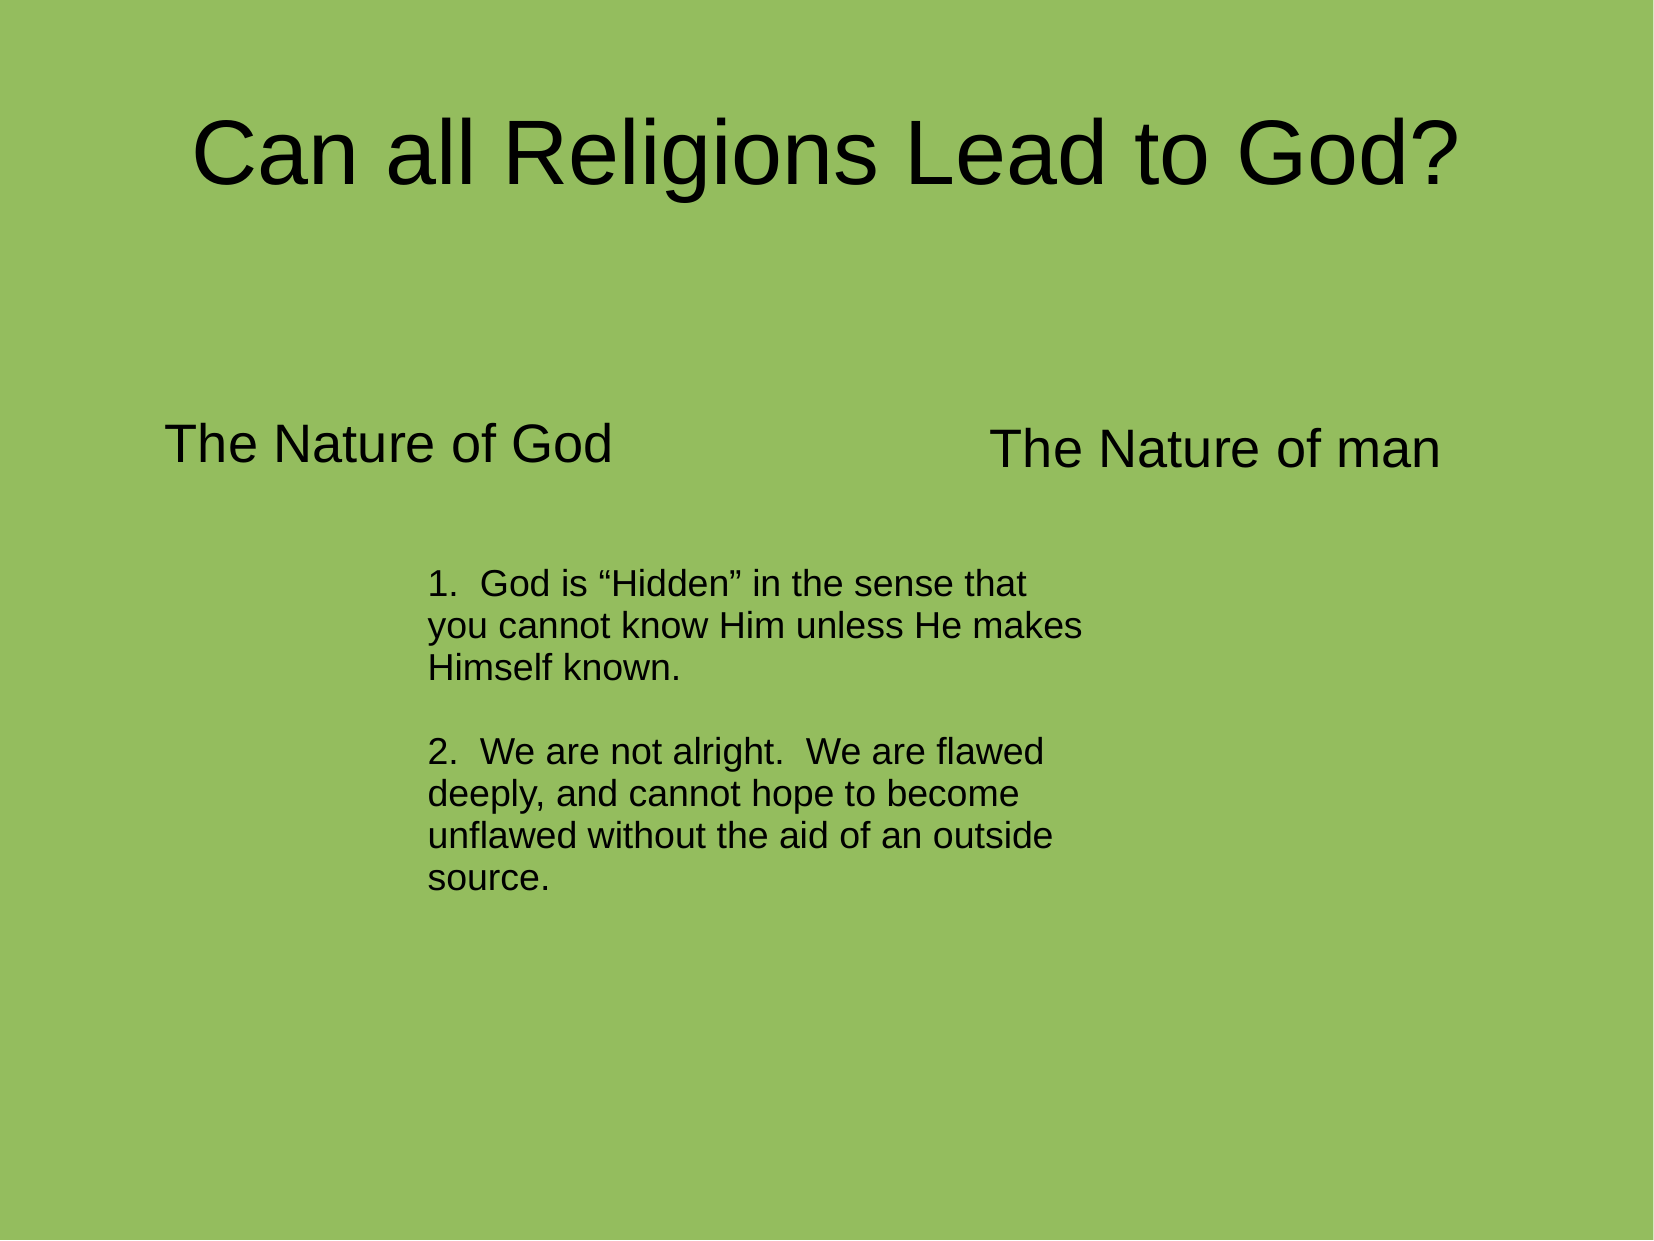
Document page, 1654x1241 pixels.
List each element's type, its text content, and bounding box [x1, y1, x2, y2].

text_box The Nature of God [150, 405, 630, 482]
text_box 1. God is “Hidden” in the sense that you cannot know Him unless He makes Himself known. 2. We are not alright. We are flawed deeply, and cannot hope to become unflawed without the aid of an outside source. [412, 555, 1238, 1051]
text_box The Nature of man [975, 410, 1458, 487]
title Can all Religions Lead to God? [82, 56, 1571, 250]
